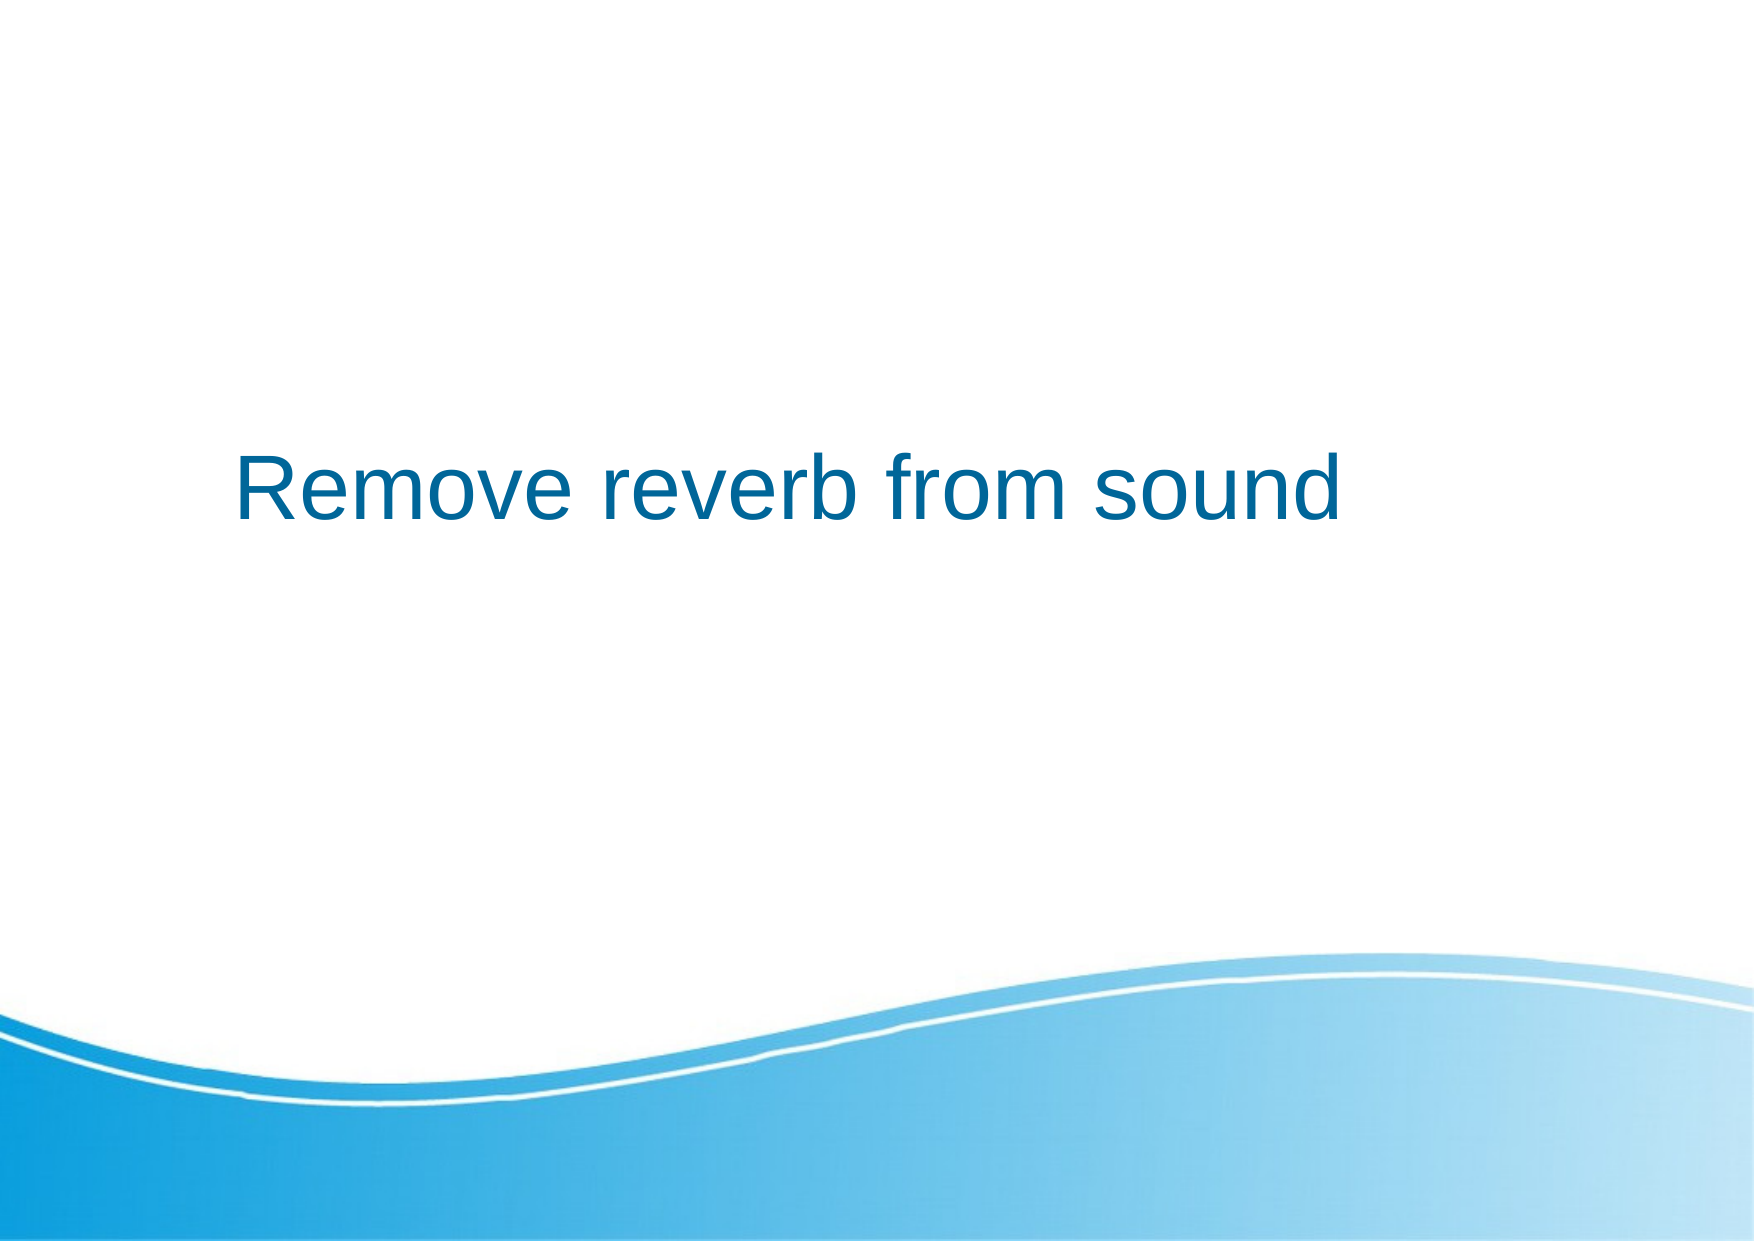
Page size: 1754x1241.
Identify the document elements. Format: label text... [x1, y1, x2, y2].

picture [0, 952, 1754, 1241]
title Remove reverb from sound [0, 383, 1579, 592]
